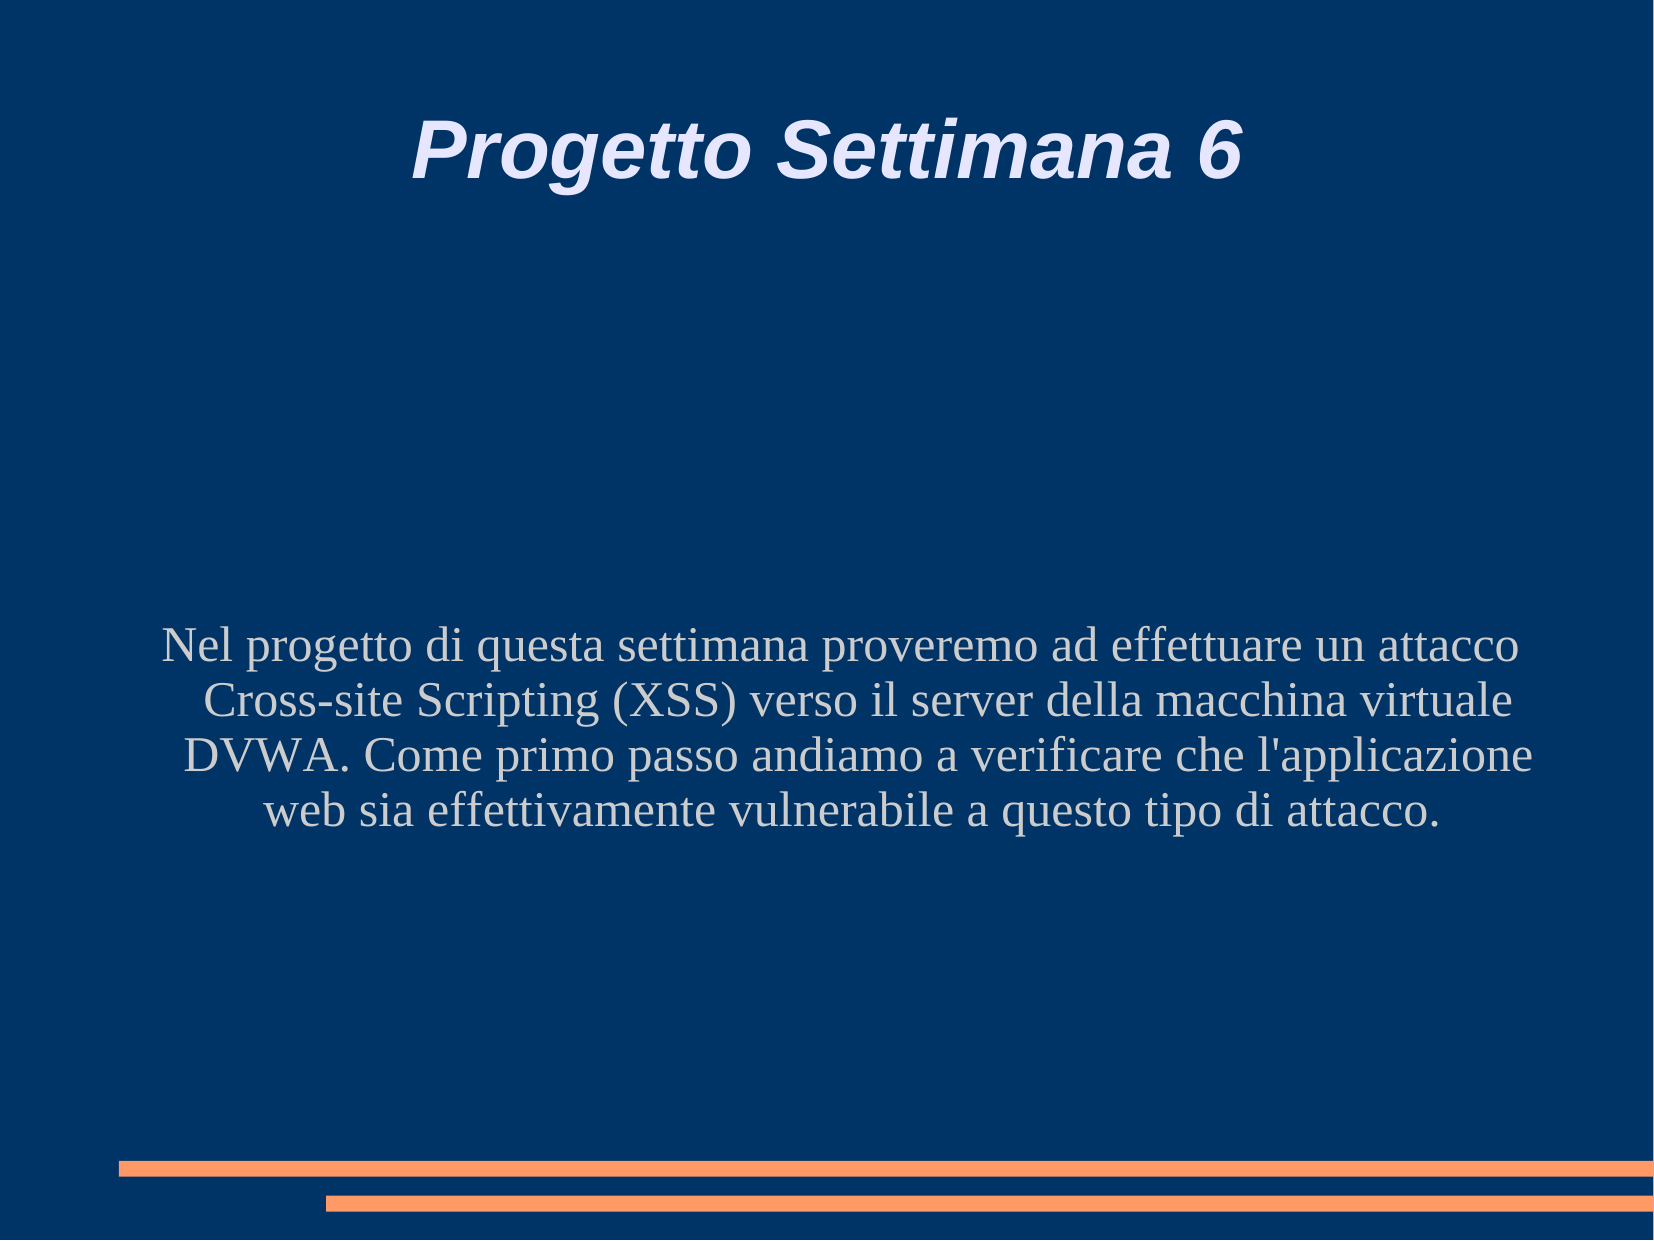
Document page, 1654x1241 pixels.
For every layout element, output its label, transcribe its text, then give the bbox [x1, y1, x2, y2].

title Progetto Settimana 6 [121, 46, 1534, 254]
subtitle Nel progetto di questa settimana proveremo ad effettuare un attacco Cross-site Scripting (XSS) verso il server della macchina virtuale DVWA. Come primo passo andiamo a verificare che l'applicazione web sia effettivamente vulnerabile a questo tipo di attacco. [121, 322, 1561, 1132]
